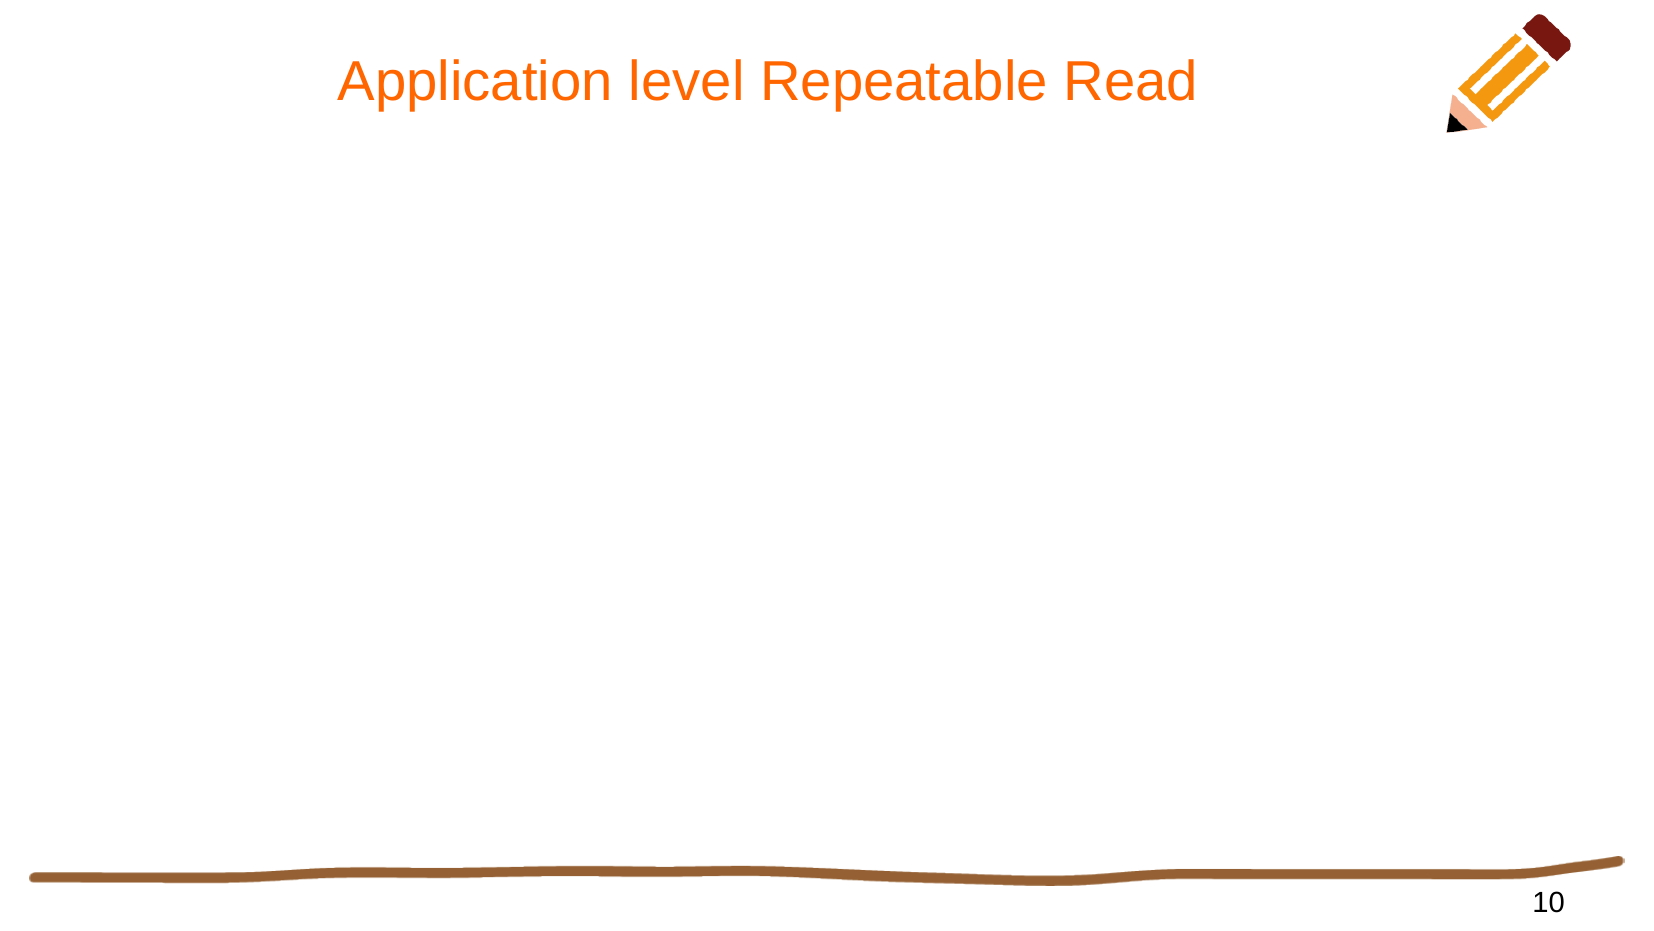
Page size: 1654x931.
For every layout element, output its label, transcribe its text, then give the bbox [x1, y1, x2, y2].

title Application level Repeatable Read [88, 29, 1447, 133]
picture [1446, 14, 1571, 133]
picture [29, 856, 1625, 886]
